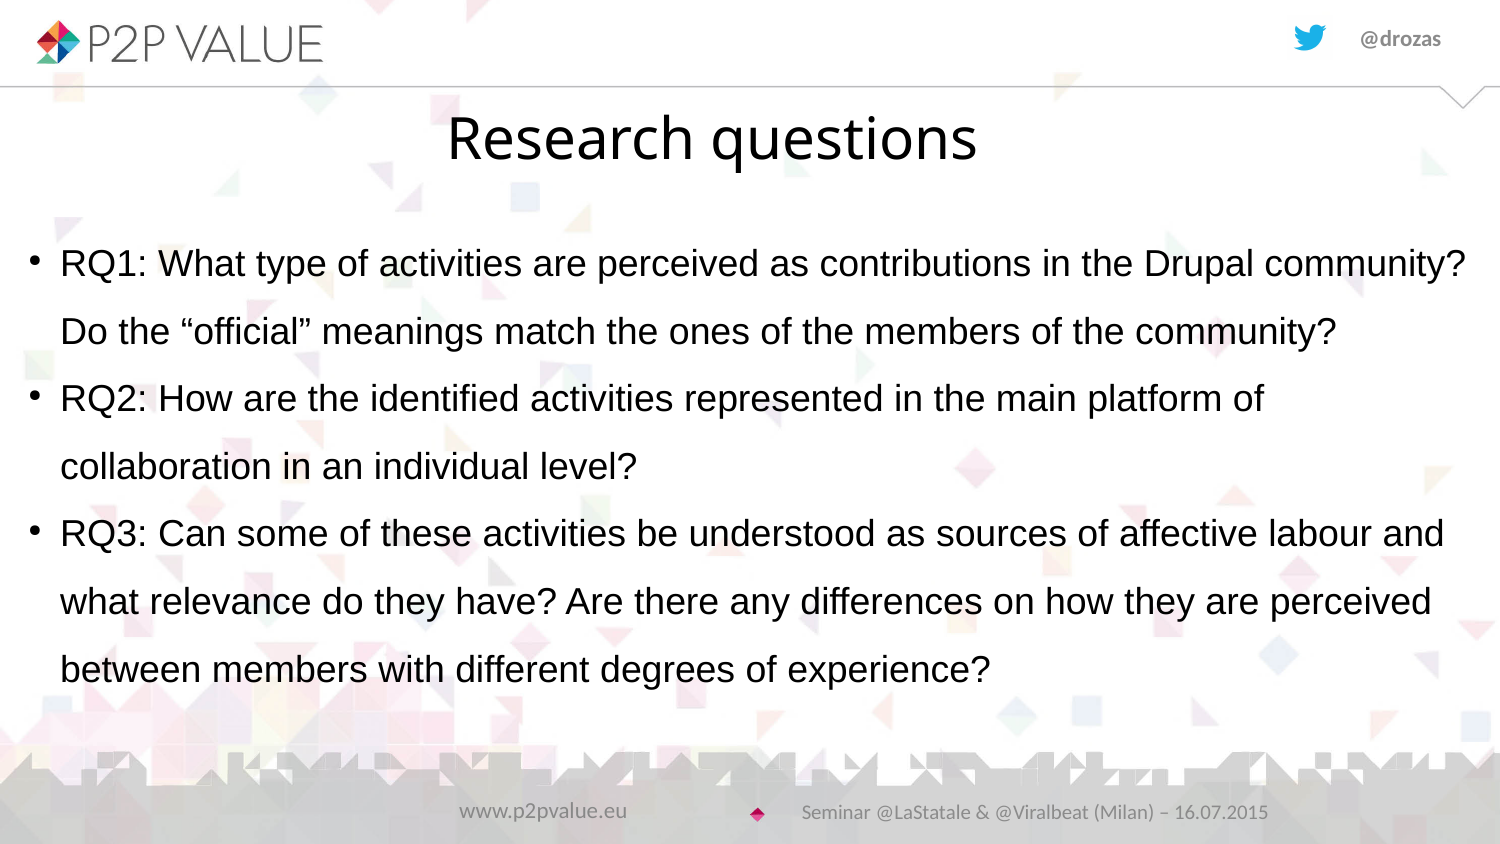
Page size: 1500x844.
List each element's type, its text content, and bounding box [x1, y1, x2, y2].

title Research questions [60, 92, 1366, 181]
text_box @drozas [1333, 15, 1455, 60]
text_box www.p2pvalue.eu [453, 789, 672, 829]
picture [0, 0, 1500, 844]
subtitle RQ1: What type of activities are perceived as contributions in the Drupal community? Do the “official” meanings match the ones of the members of the community? RQ2: How are the identified activities represented in the main platform of collaboration in an individual level? RQ3: Can some of these activities be understood as sources of affective labour and what relevance do they have? Are there any differences on how they are perceived between members with different degrees of experience? [15, 210, 1496, 766]
text_box Seminar @LaStatale & @Viralbeat (Milan) – 16.07.2015 [788, 788, 1481, 834]
